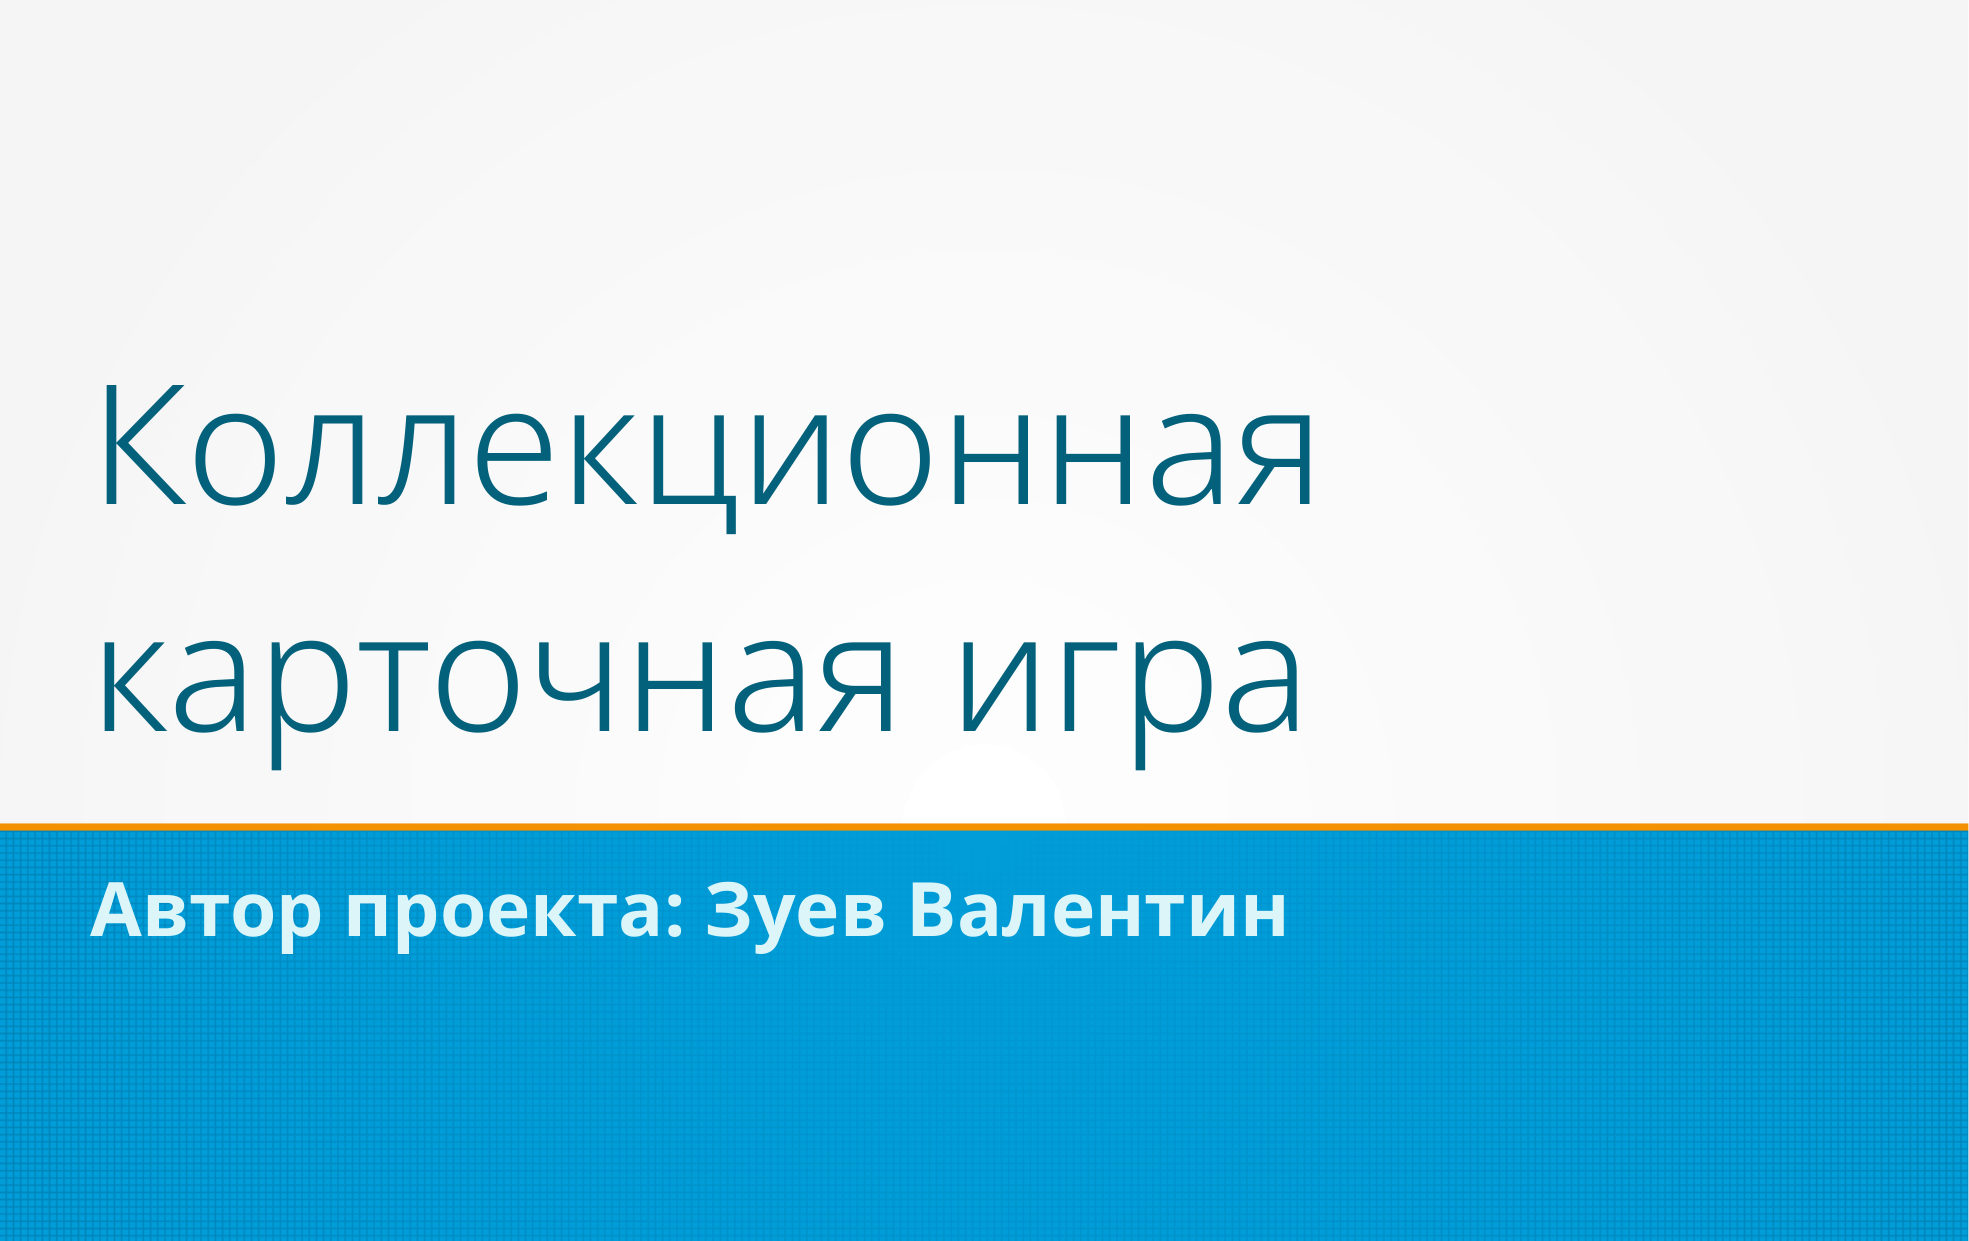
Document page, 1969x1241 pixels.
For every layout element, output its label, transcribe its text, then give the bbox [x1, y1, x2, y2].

subtitle Автор проекта: Зуев Валентин [90, 855, 1861, 1111]
title Коллекционная карточная игра [90, 49, 1862, 781]
picture [0, 0, 1969, 830]
